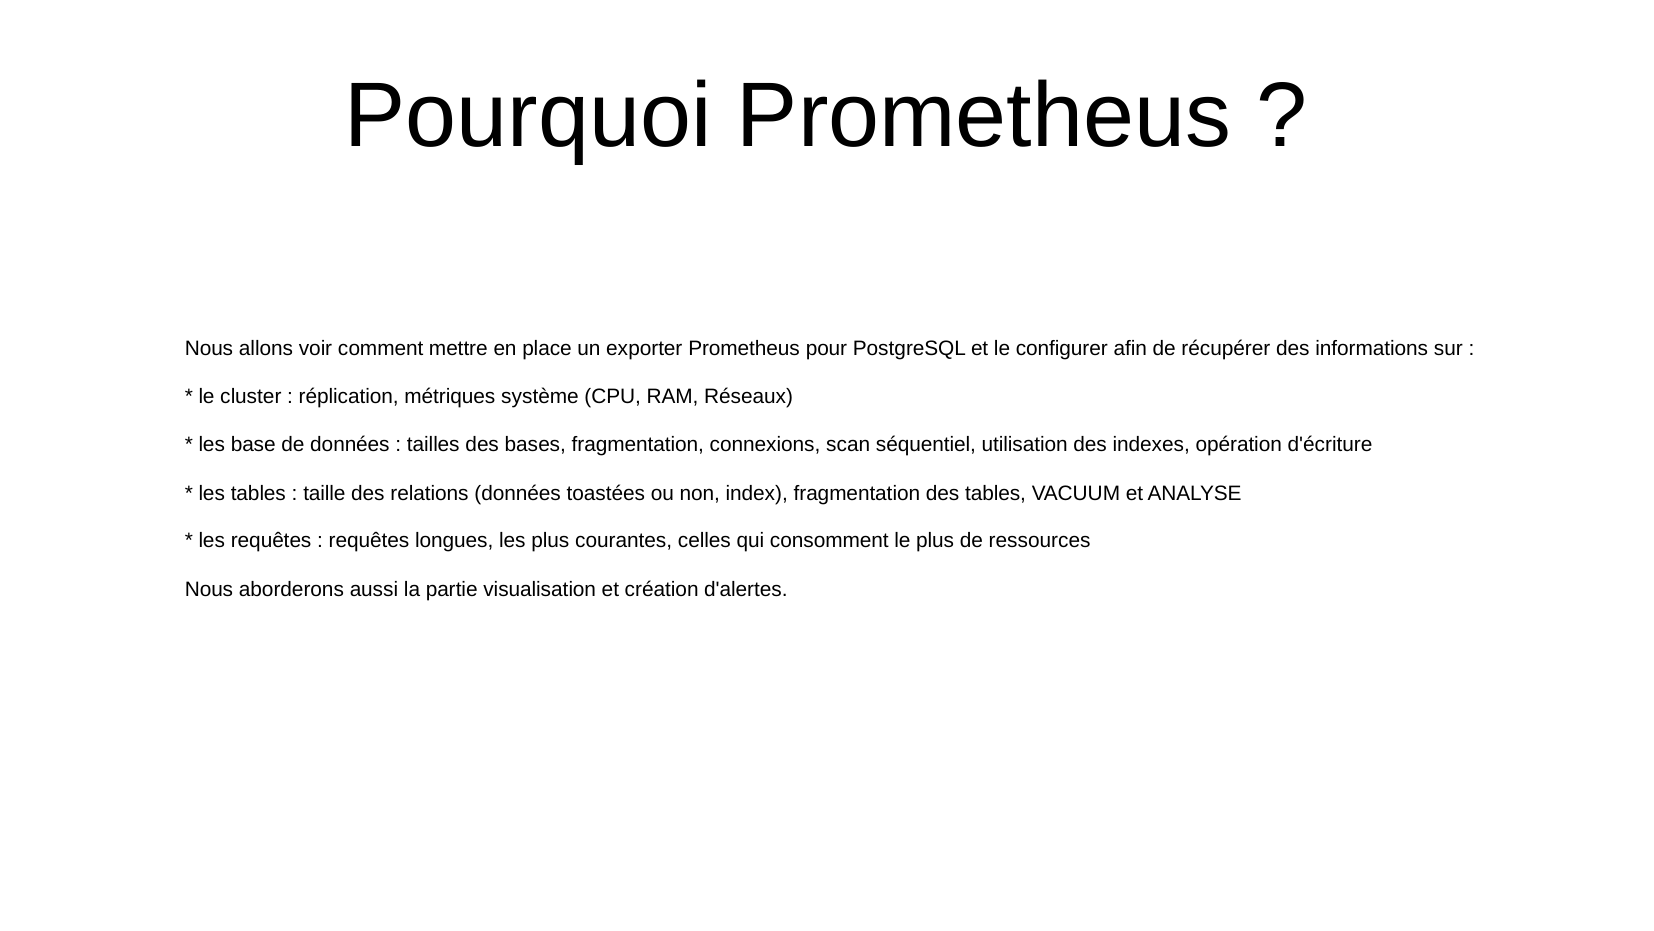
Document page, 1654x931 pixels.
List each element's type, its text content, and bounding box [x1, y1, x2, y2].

title Pourquoi Prometheus ? [82, 37, 1571, 193]
text_box Nous allons voir comment mettre en place un exporter Prometheus pour PostgreSQL et le configurer afin de récupérer des informations sur : * le cluster : réplication, métriques système (CPU, RAM, Réseaux) * les base de données : tailles des bases, fragmentation, connexions, scan séquentiel, utilisation des indexes, opération d'écriture * les tables : taille des relations (données toastées ou non, index), fragmentation des tables, VACUUM et ANALYSE * les requêtes : requêtes longues, les plus courantes, celles qui consomment le plus de ressources Nous aborderons aussi la partie visualisation et création d'alertes. [170, 329, 1496, 609]
